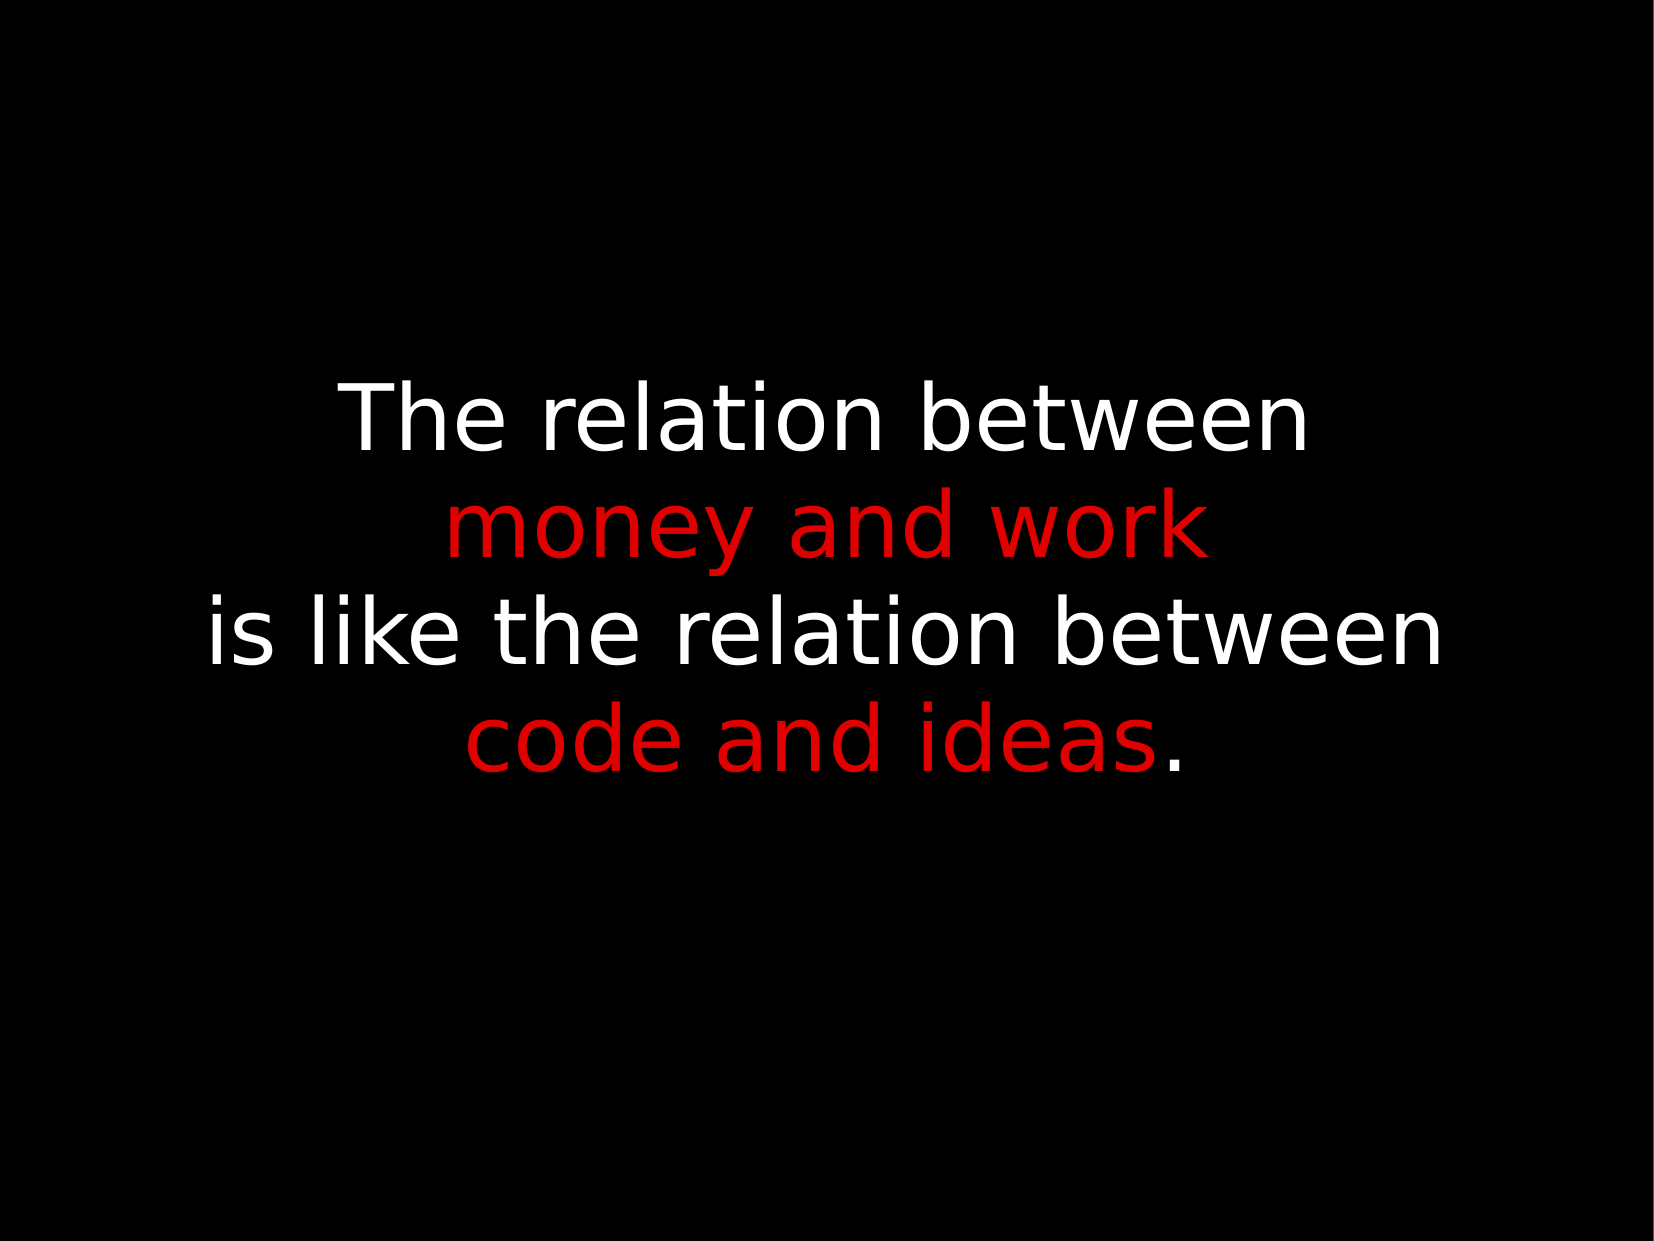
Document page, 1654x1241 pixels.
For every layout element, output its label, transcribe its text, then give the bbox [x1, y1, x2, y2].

subtitle The relation between money and work is like the relation between code and ideas. [82, 49, 1571, 1109]
